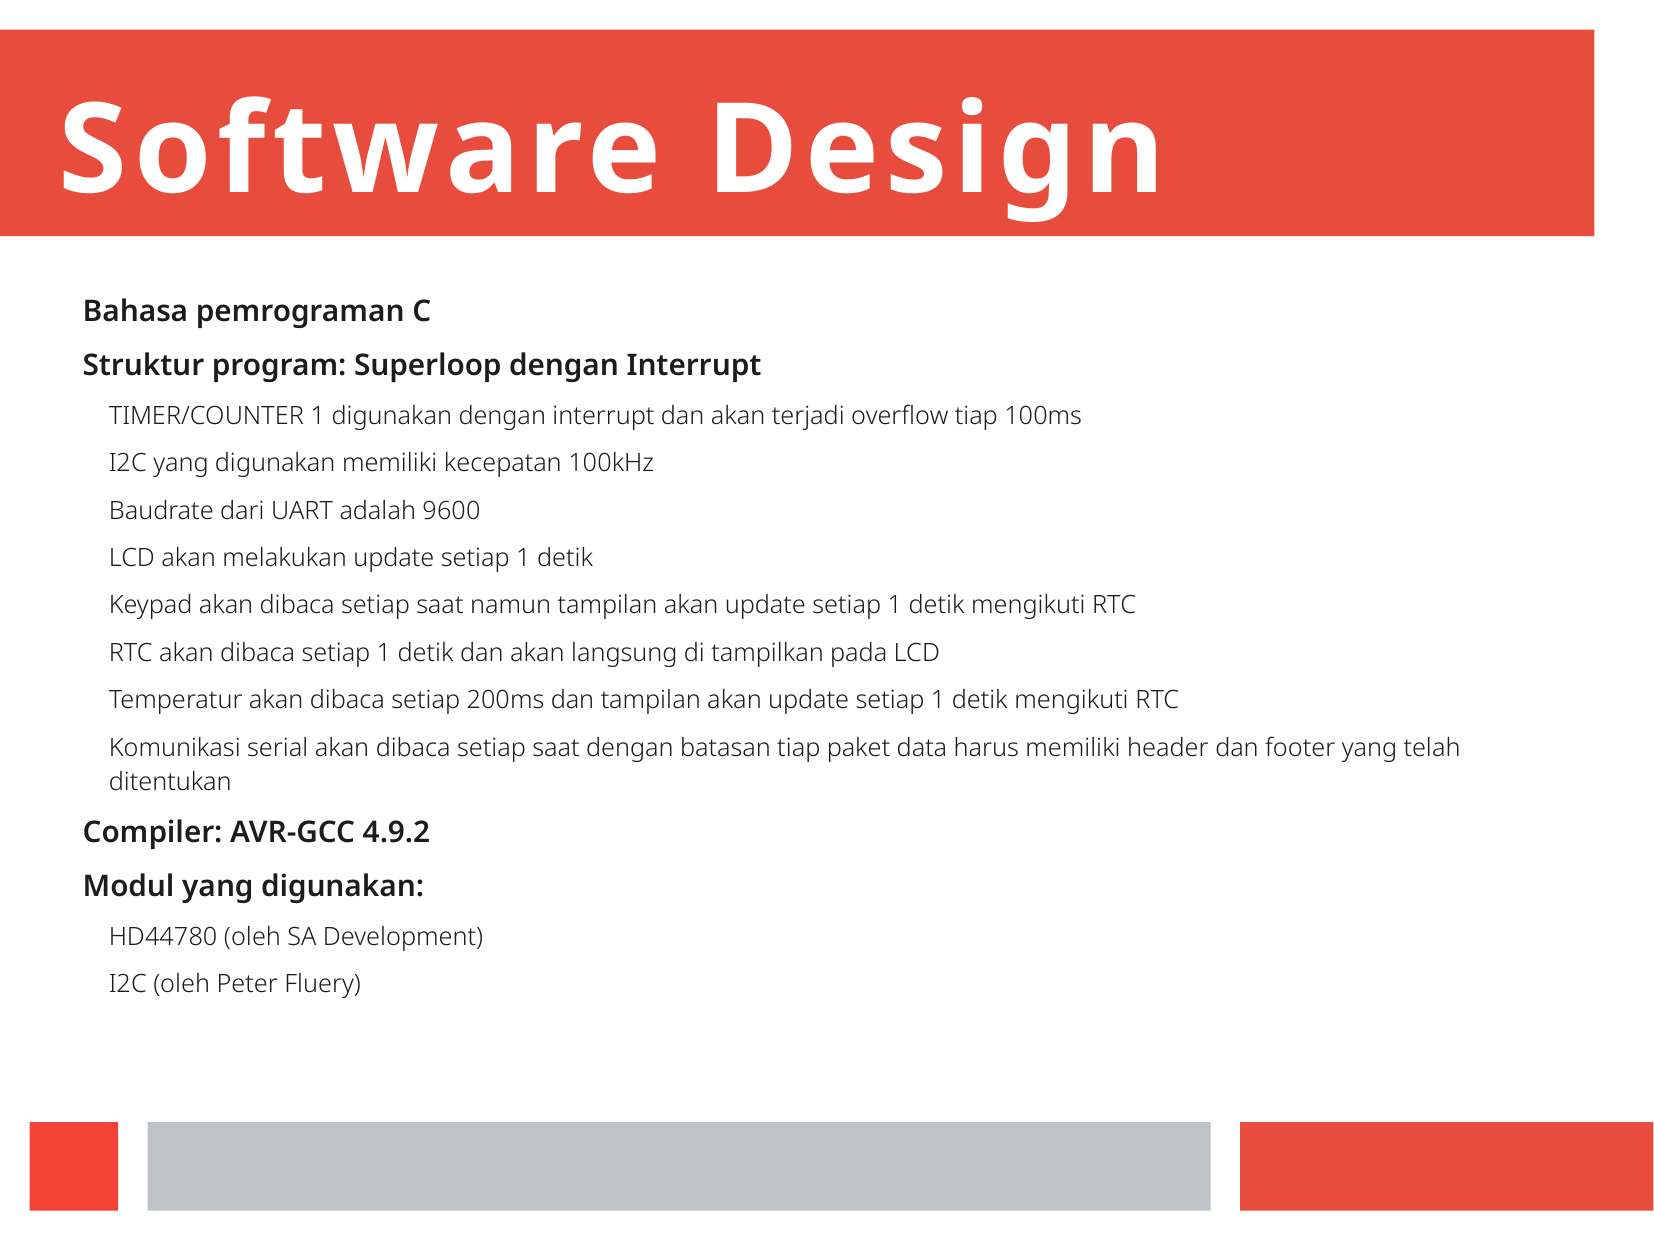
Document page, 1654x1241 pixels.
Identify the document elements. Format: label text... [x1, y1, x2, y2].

list Bahasa pemrograman C Struktur program: Superloop dengan Interrupt TIMER/COUNTER 1 digunakan dengan interrupt dan akan terjadi overflow tiap 100ms I2C yang digunakan memiliki kecepatan 100kHz Baudrate dari UART adalah 9600 LCD akan melakukan update setiap 1 detik Keypad akan dibaca setiap saat namun tampilan akan update setiap 1 detik mengikuti RTC RTC akan dibaca setiap 1 detik dan akan langsung di tampilkan pada LCD Temperatur akan dibaca setiap 200ms dan tampilan akan update setiap 1 detik mengikuti RTC Komunikasi serial akan dibaca setiap saat dengan batasan tiap paket data harus memiliki header dan footer yang telah ditentukan Compiler: AVR-GCC 4.9.2 Modul yang digunakan: HD44780 (oleh SA Development) I2C (oleh Peter Fluery) [82, 290, 1571, 1010]
title Software Design [59, 59, 1595, 207]
